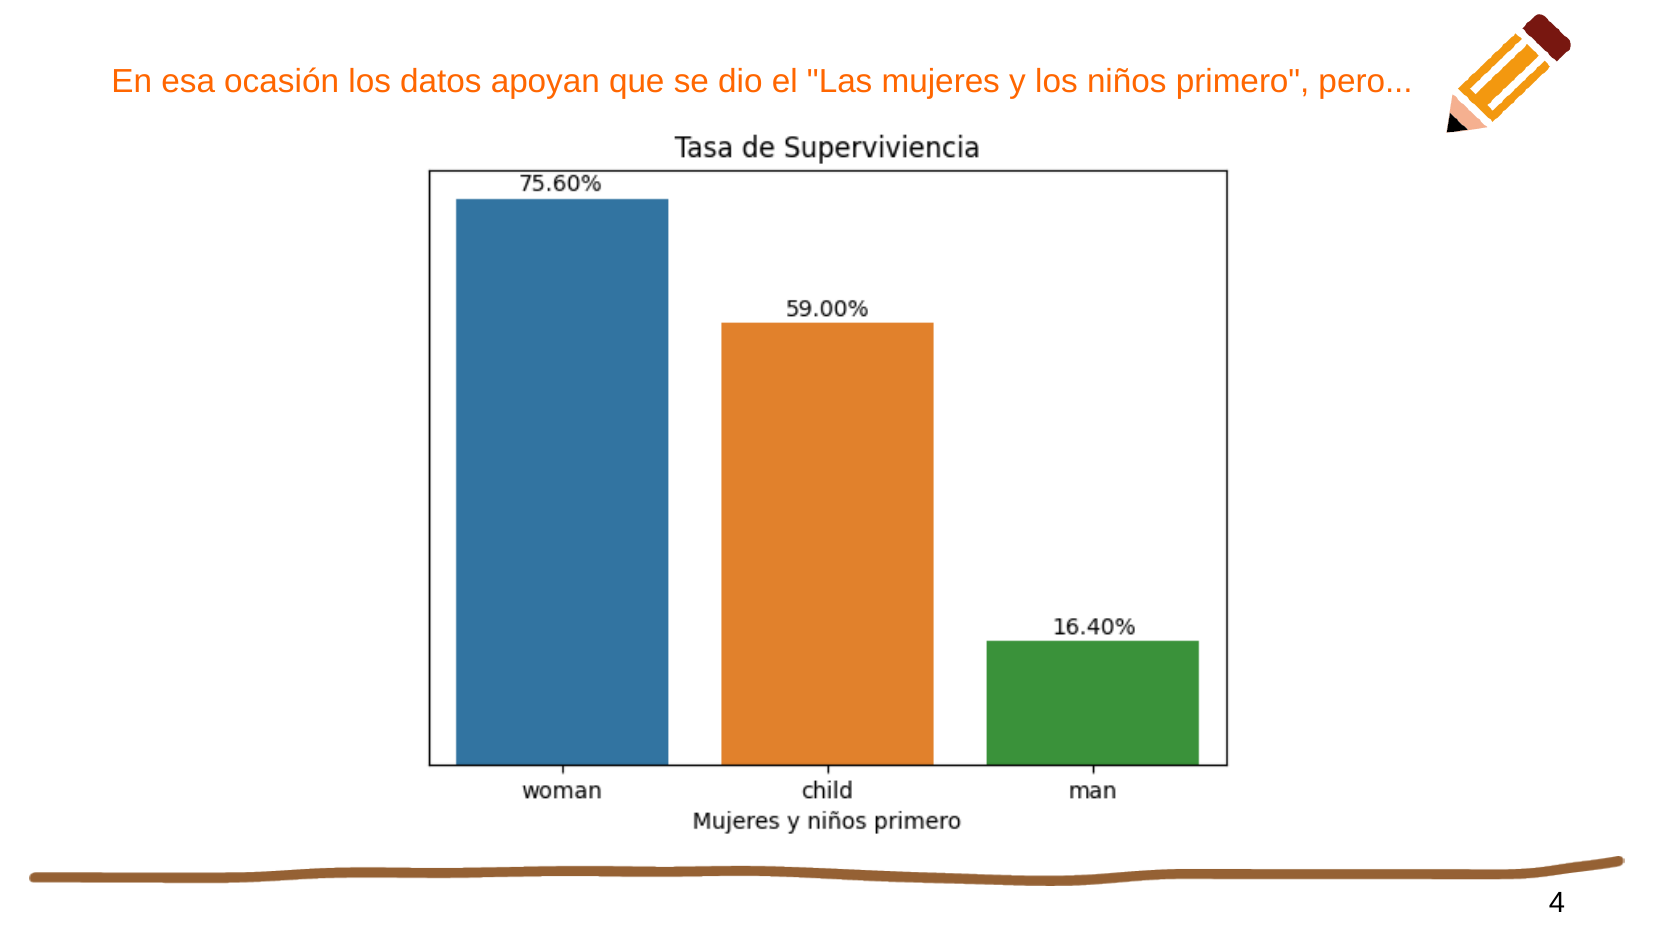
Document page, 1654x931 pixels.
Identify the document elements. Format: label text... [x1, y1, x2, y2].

picture [413, 119, 1241, 850]
picture [1446, 14, 1571, 133]
title En esa ocasión los datos apoyan que se dio el "Las mujeres y los niños primero", pero... [88, 29, 1447, 133]
picture [29, 856, 1625, 886]
